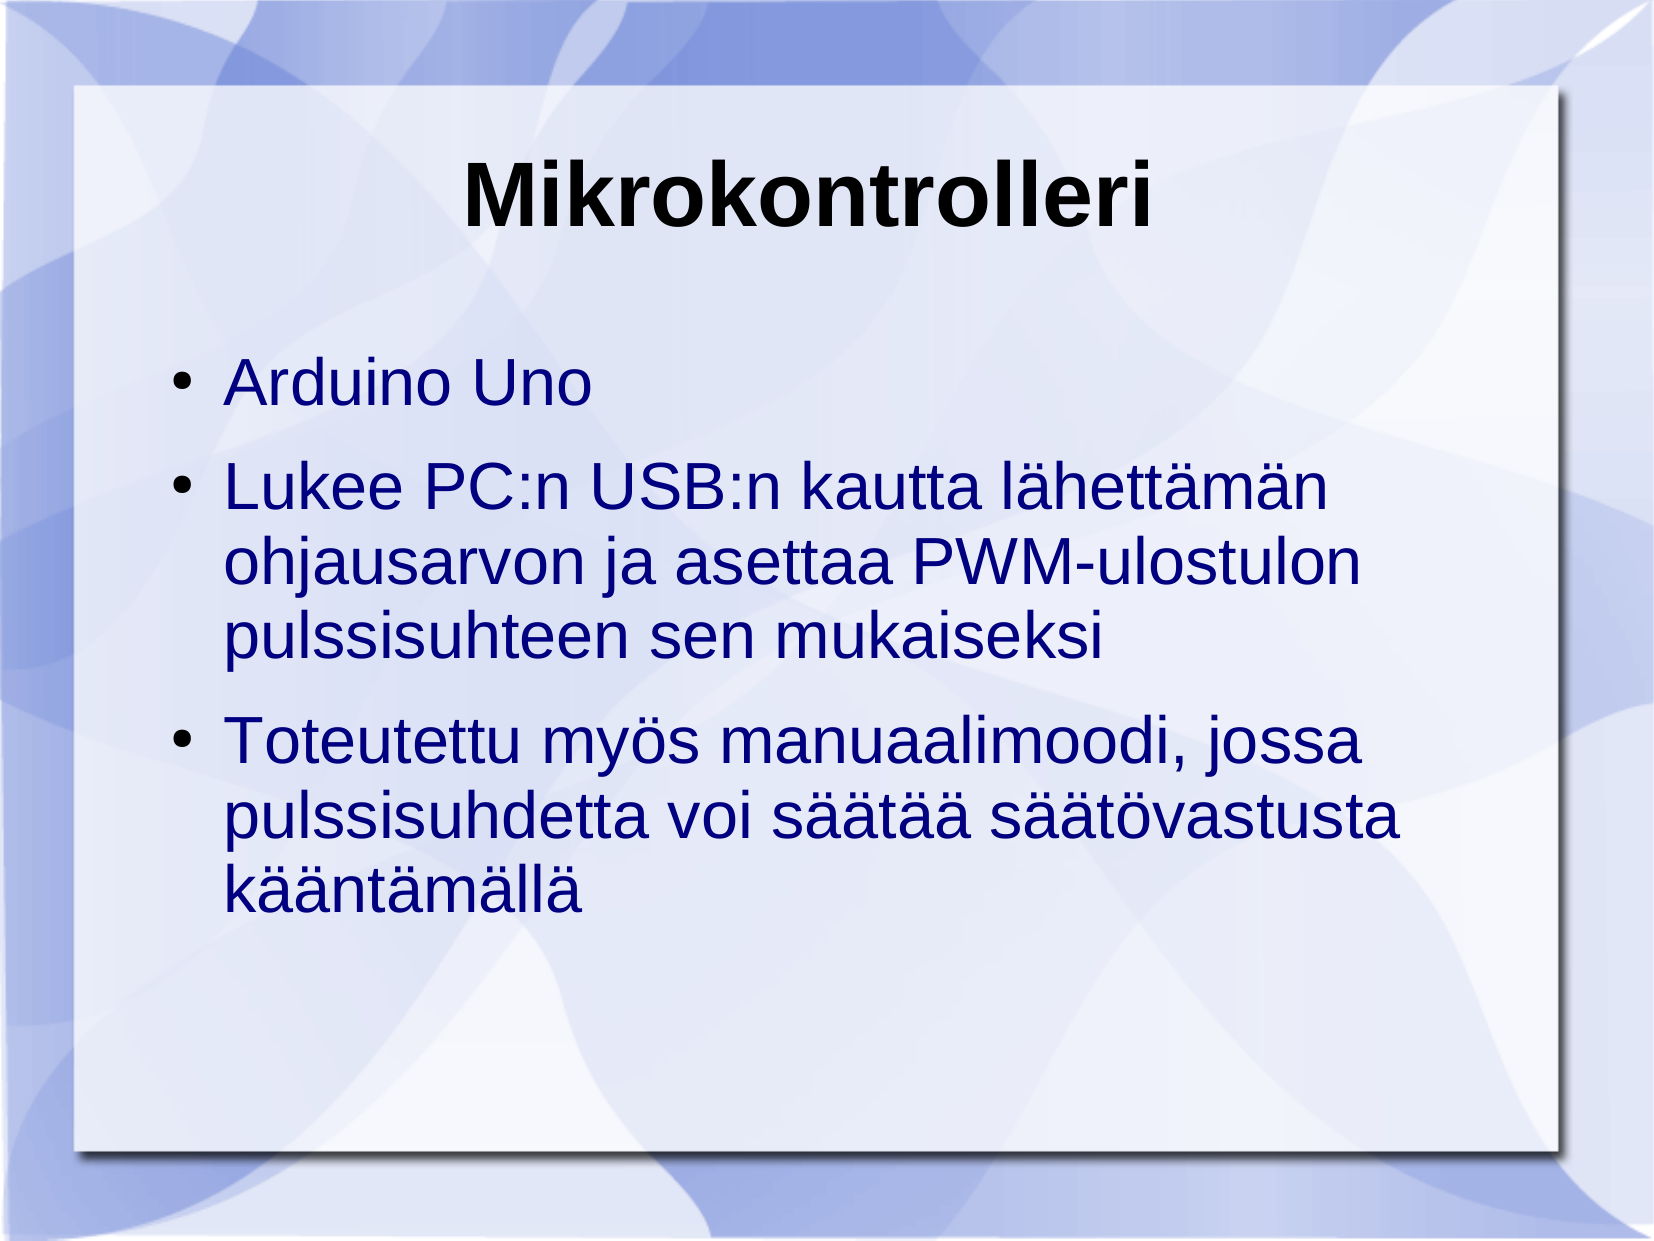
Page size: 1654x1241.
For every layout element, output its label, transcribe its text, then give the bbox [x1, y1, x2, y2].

list Arduino Uno Lukee PC:n USB:n kautta lähettämän ohjausarvon ja asettaa PWM-ulostulon pulssisuhteen sen mukaiseksi Toteutettu myös manuaalimoodi, jossa pulssisuhdetta voi säätää säätövastusta kääntämällä [152, 344, 1534, 1127]
title Mikrokontrolleri [82, 90, 1536, 298]
picture [0, 0, 1654, 1241]
